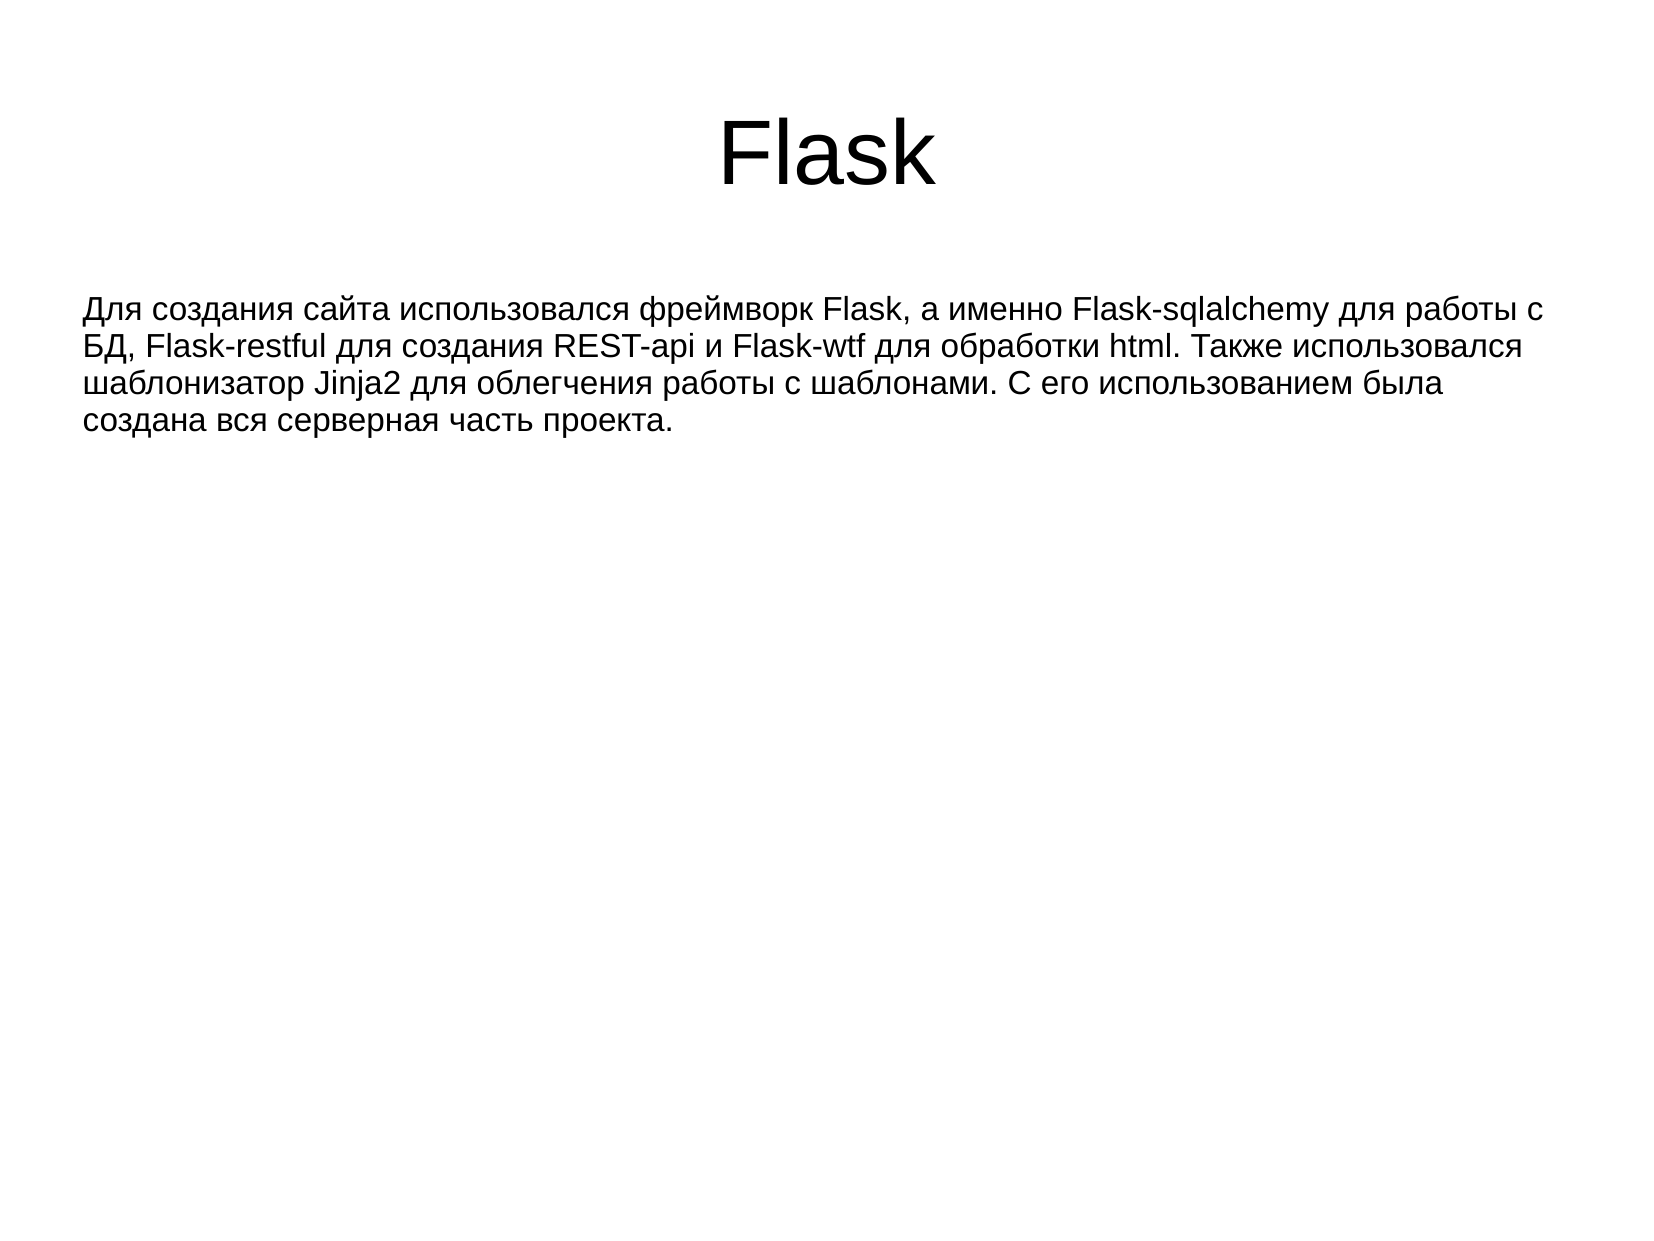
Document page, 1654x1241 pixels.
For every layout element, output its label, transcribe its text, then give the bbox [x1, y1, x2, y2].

title Flask [82, 49, 1571, 257]
list Для создания сайта использовался фреймворк Flask, а именно Flask-sqlalchemy для работы с БД, Flask-restful для создания REST-api и Flask-wtf для обработки html. Также использовался шаблонизатор Jinja2 для облегчения работы с шаблонами. С его использованием была создана вся серверная часть проекта. [82, 290, 1571, 1109]
